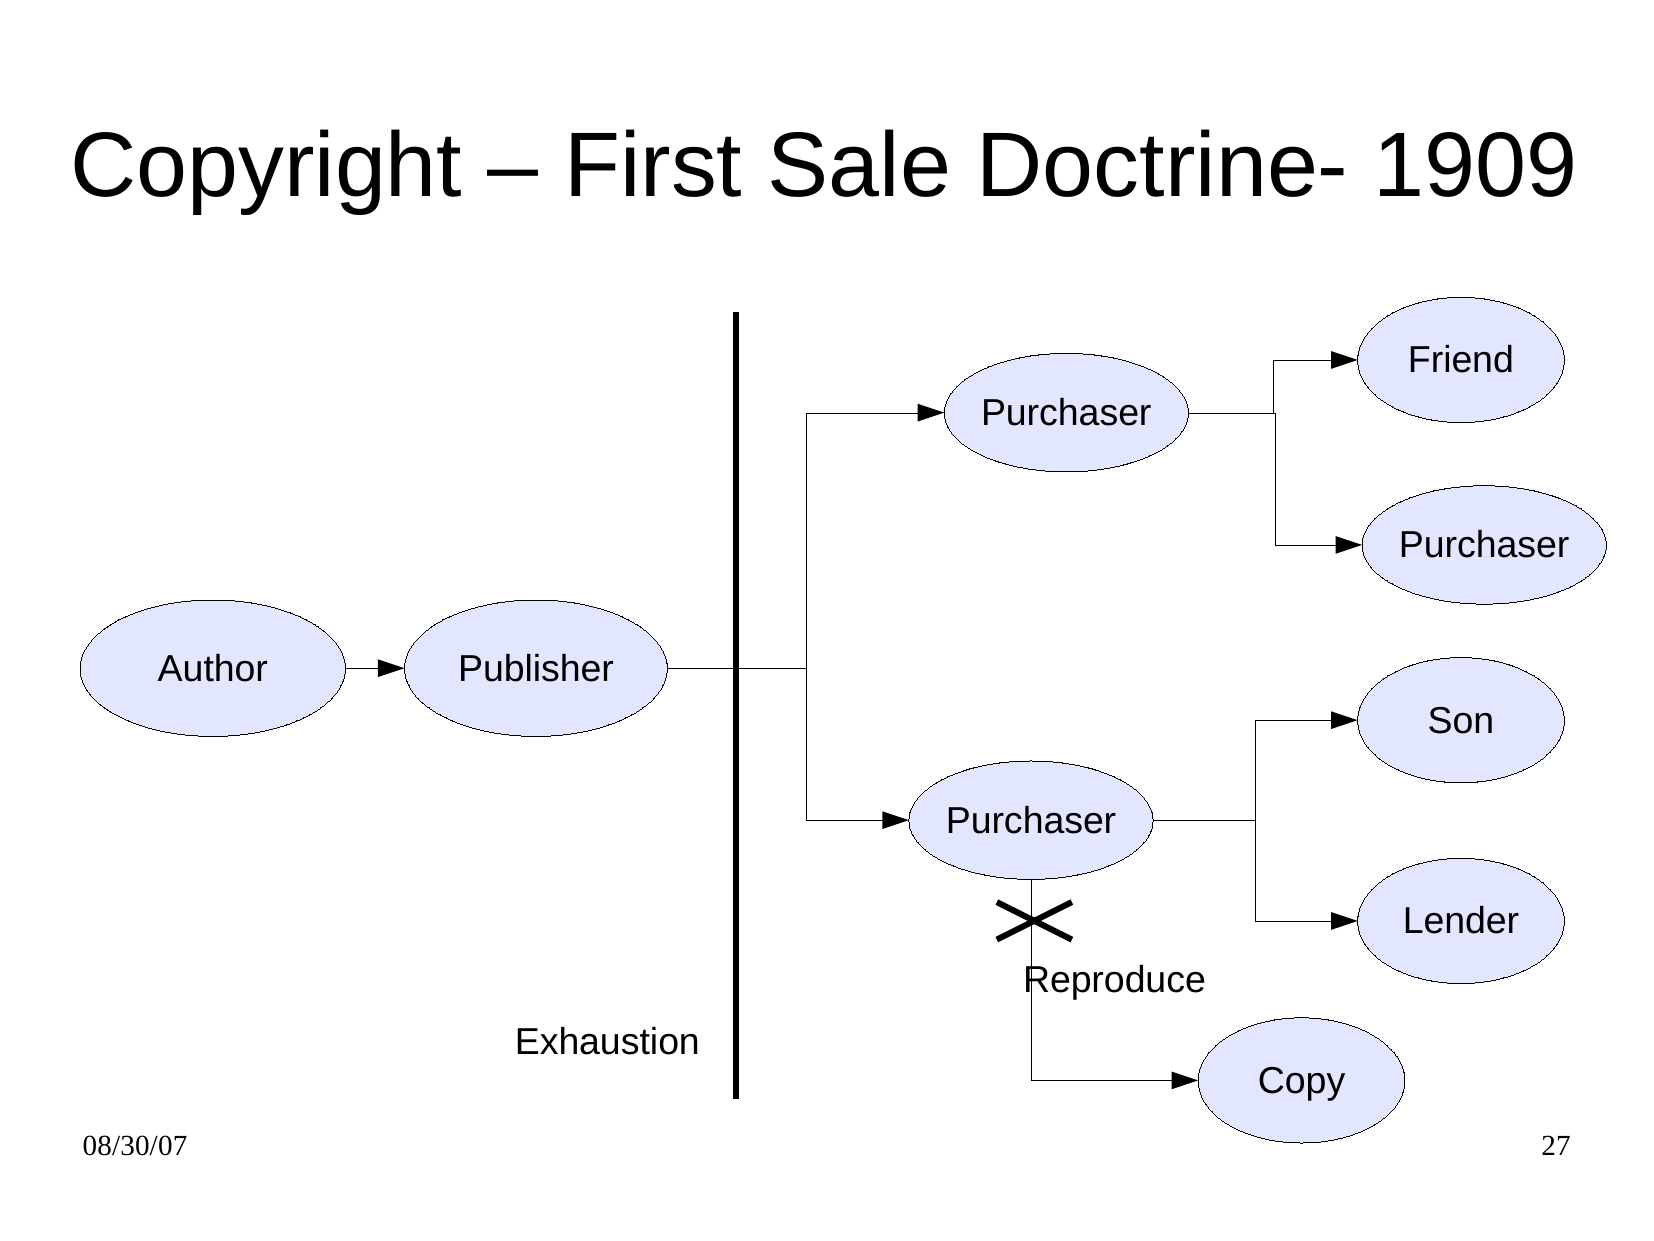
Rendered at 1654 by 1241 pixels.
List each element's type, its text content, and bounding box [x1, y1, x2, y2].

text_box Copy [1198, 1017, 1405, 1144]
text_box Author [80, 600, 346, 737]
text_box Purchaser [908, 760, 1154, 880]
text_box Lender [1357, 858, 1565, 984]
text_box Purchaser [1362, 485, 1607, 605]
text_box Exhaustion [475, 1012, 739, 1070]
text_box Son [1357, 657, 1565, 783]
text_box Publisher [404, 600, 668, 737]
text_box Friend [1357, 297, 1565, 423]
text_box Purchaser [944, 353, 1189, 472]
title Copyright – First Sale Doctrine- 1909 [37, 61, 1613, 269]
